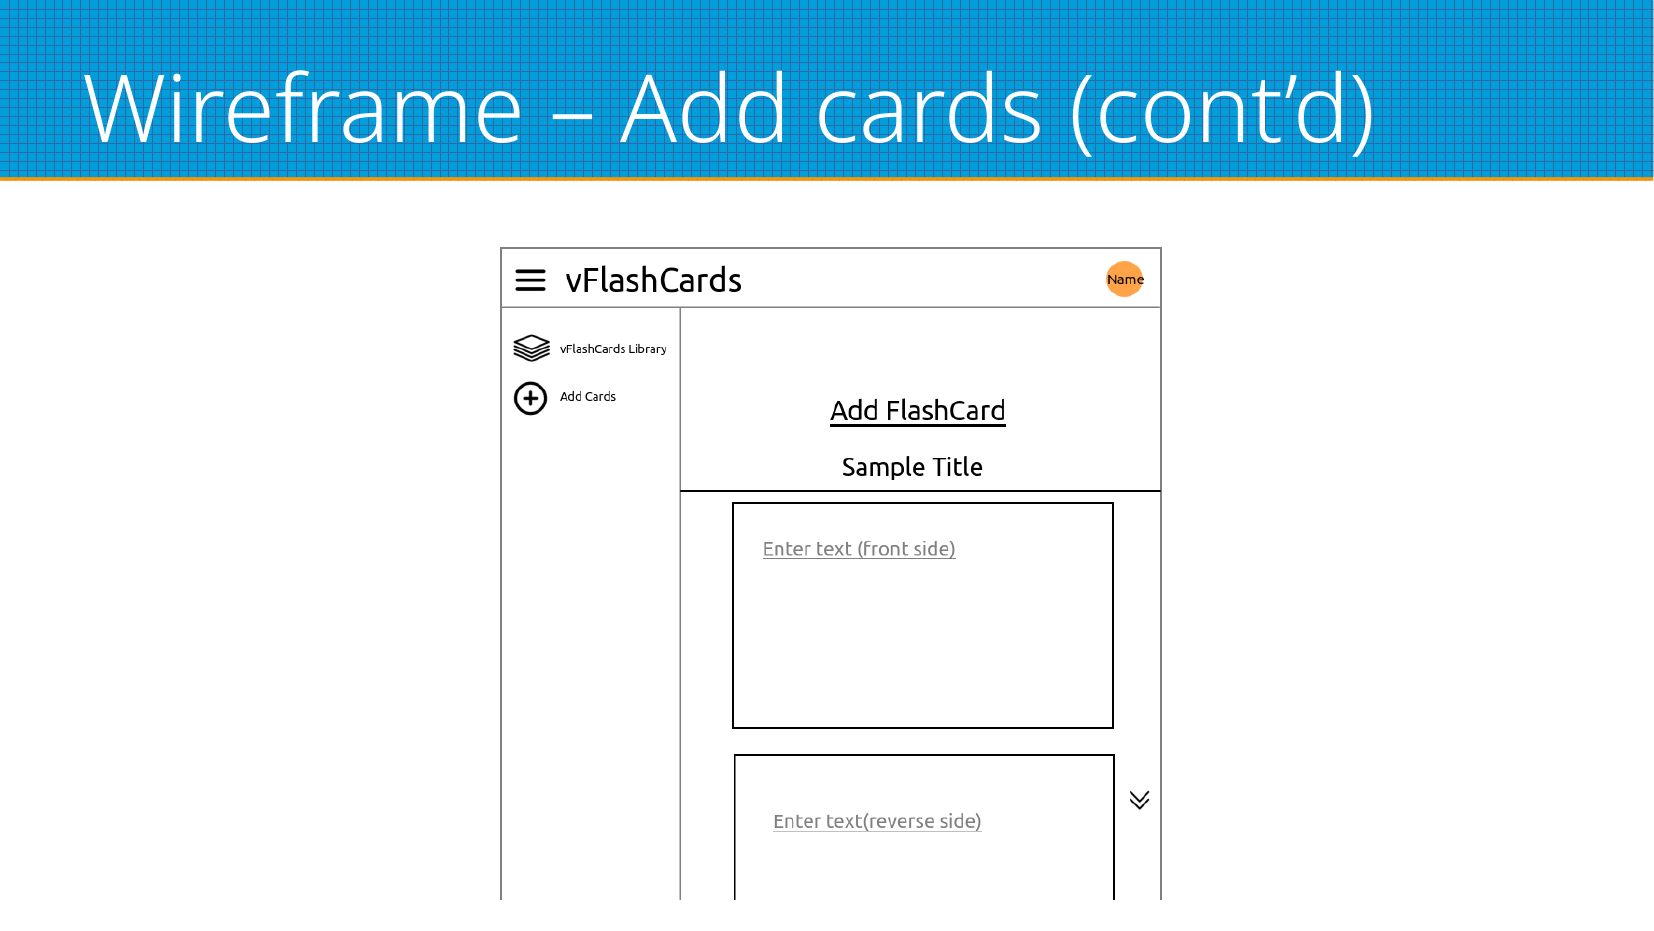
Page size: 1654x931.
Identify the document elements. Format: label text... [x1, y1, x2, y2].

picture [454, 224, 1201, 901]
title Wireframe – Add cards (cont’d) [82, 14, 1571, 171]
